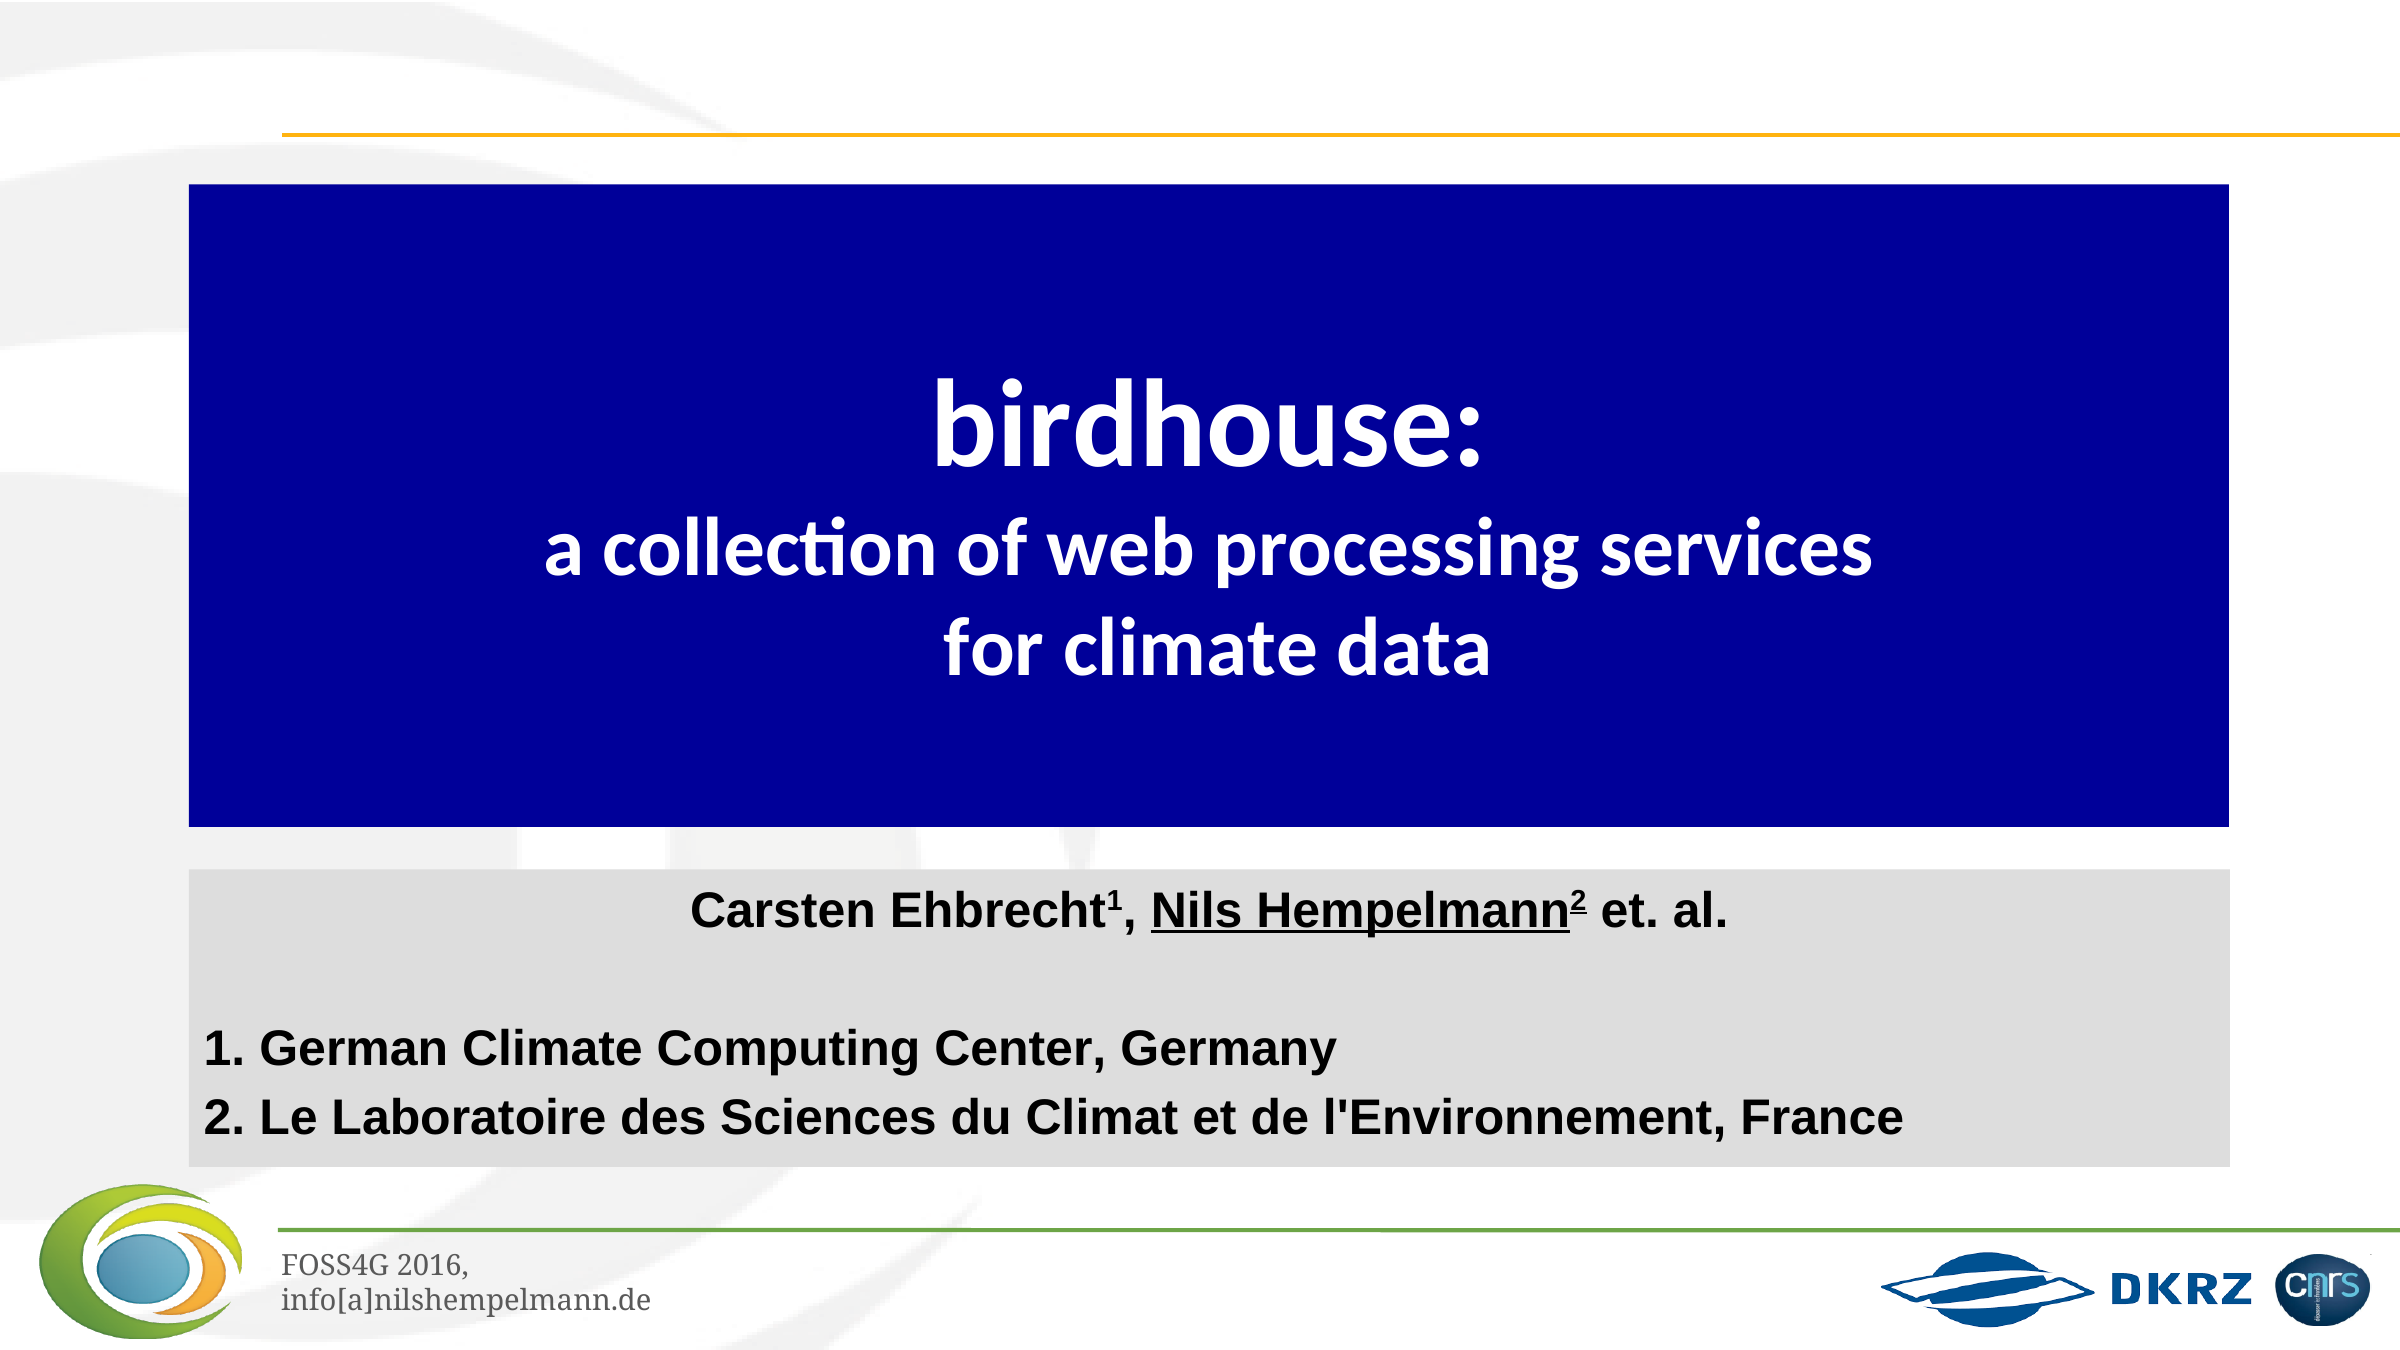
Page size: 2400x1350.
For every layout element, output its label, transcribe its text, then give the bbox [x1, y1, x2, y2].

picture [0, 0, 2400, 1350]
subtitle Carsten Ehbrecht1, Nils Hempelmann2 et. al. 1. German Climate Computing Center, Germany 2. Le Laboratoire des Sciences du Climat et de l'Environnement, France [188, 869, 2230, 1167]
title birdhouse: a collection of web processing services for climate data [188, 184, 2229, 827]
